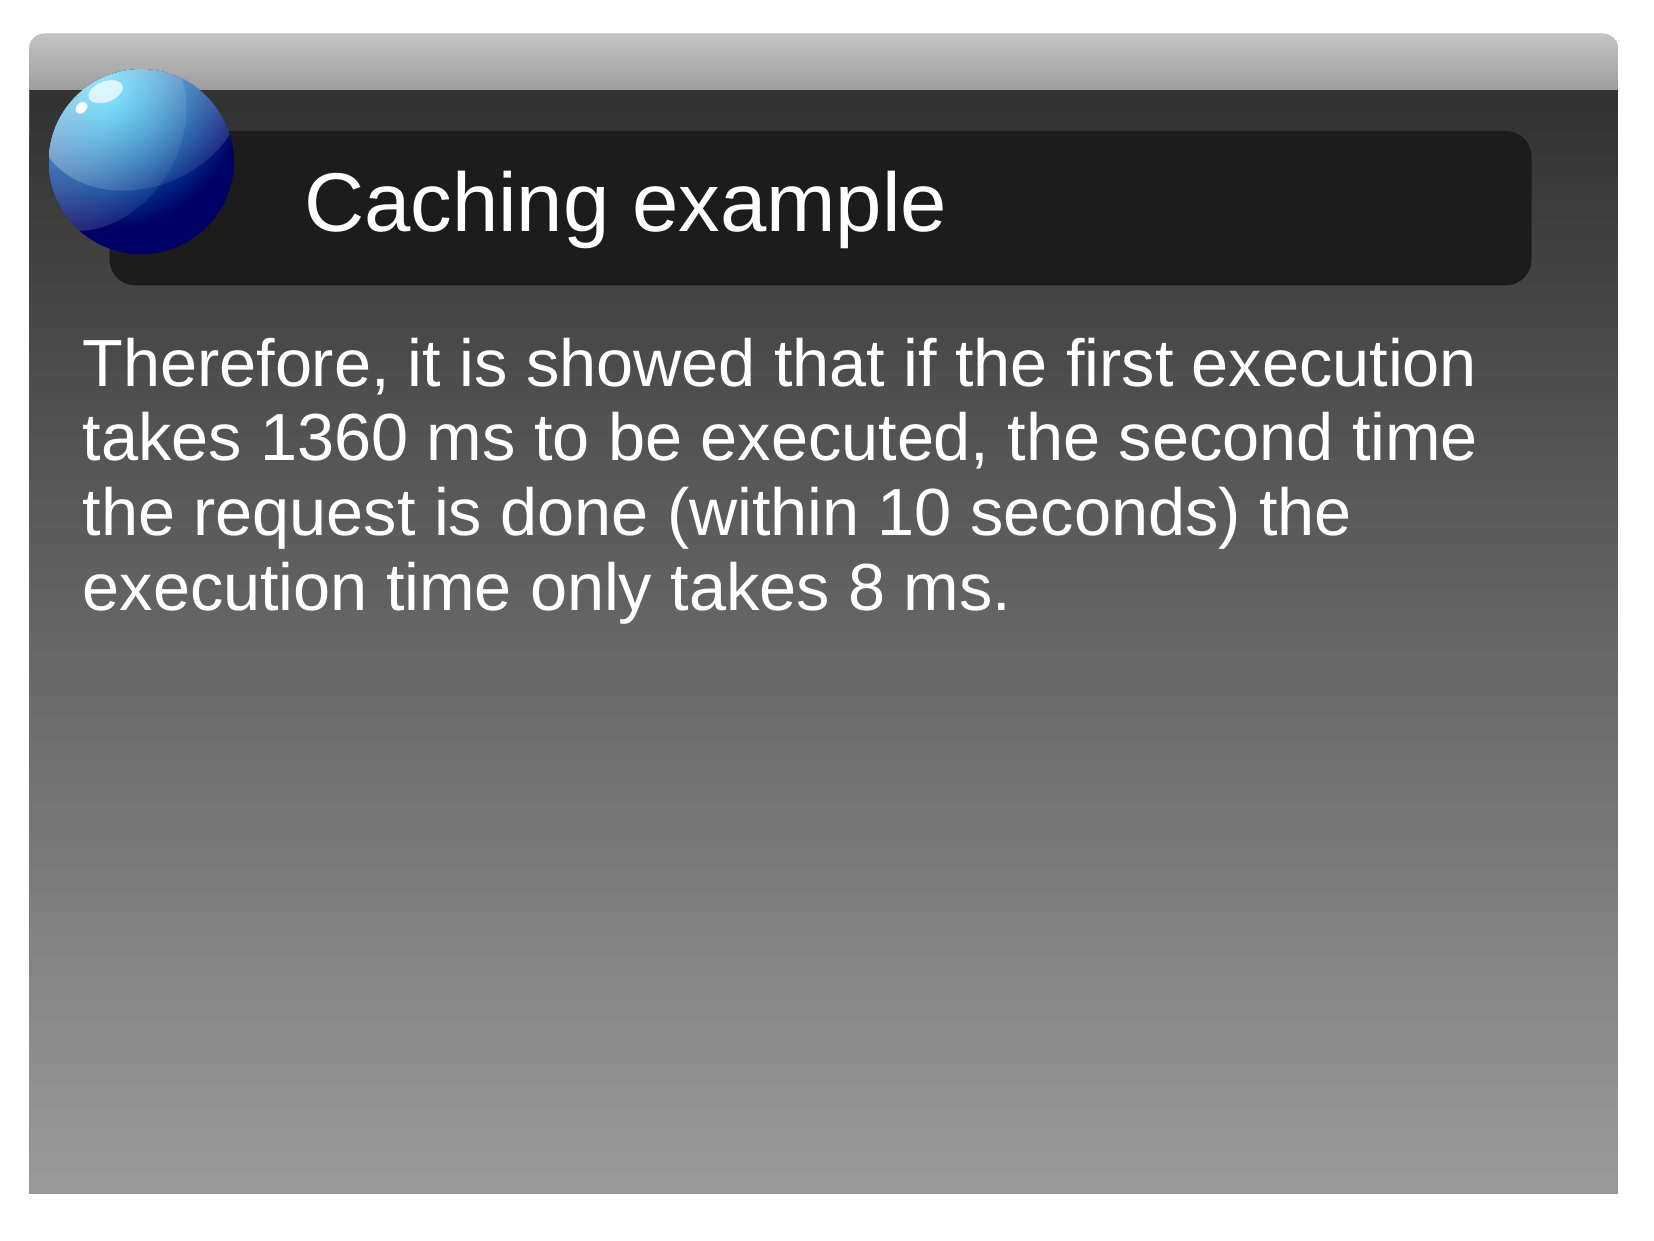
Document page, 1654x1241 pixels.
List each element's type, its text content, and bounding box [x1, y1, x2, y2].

picture [29, 57, 253, 266]
title Caching example [82, 137, 1571, 267]
list Therefore, it is showed that if the first execution takes 1360 ms to be executed, the second time the request is done (within 10 seconds) the execution time only takes 8 ms. [82, 325, 1571, 1130]
